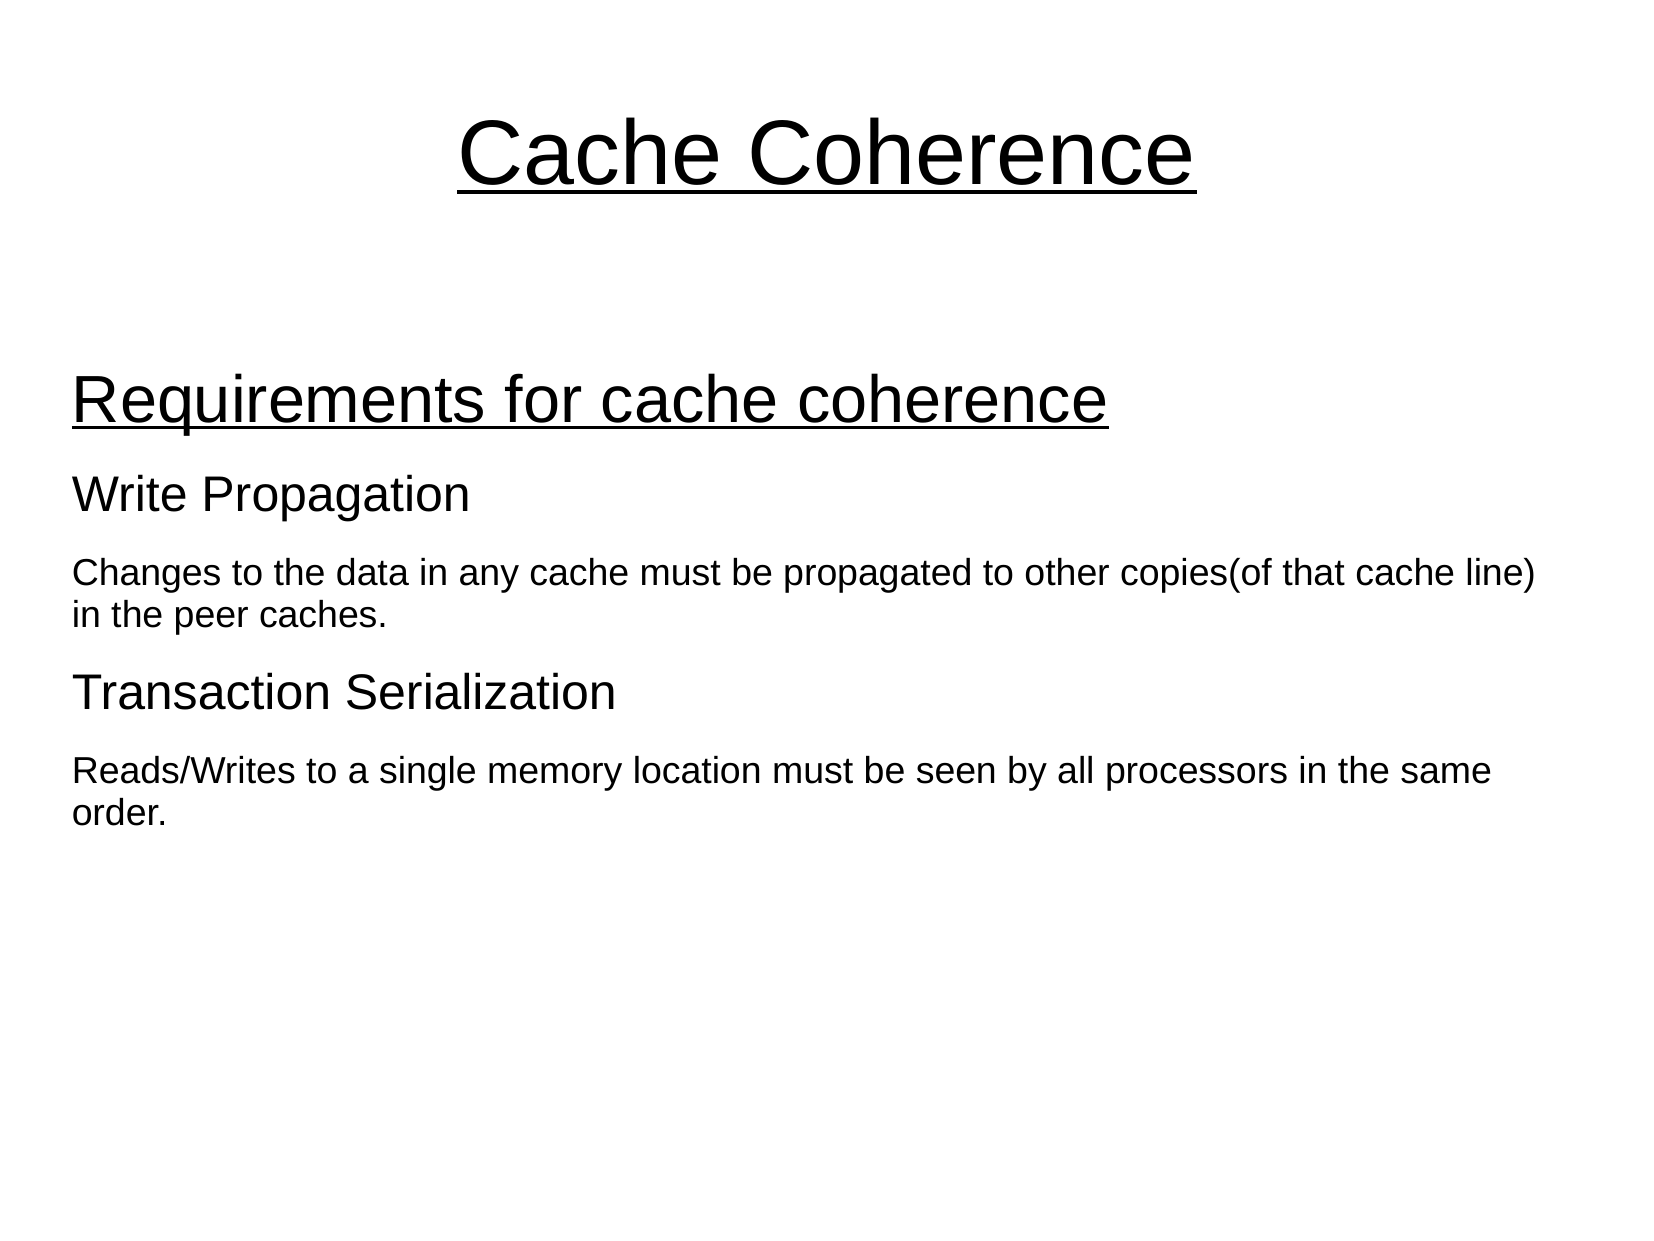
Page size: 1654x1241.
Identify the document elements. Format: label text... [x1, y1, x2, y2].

title Cache Coherence [82, 49, 1571, 257]
list Requirements for cache coherence Write Propagation Changes to the data in any cache must be propagated to other copies(of that cache line) in the peer caches. Transaction Serialization Reads/Writes to a single memory location must be seen by all processors in the same order. [71, 290, 1561, 1109]
